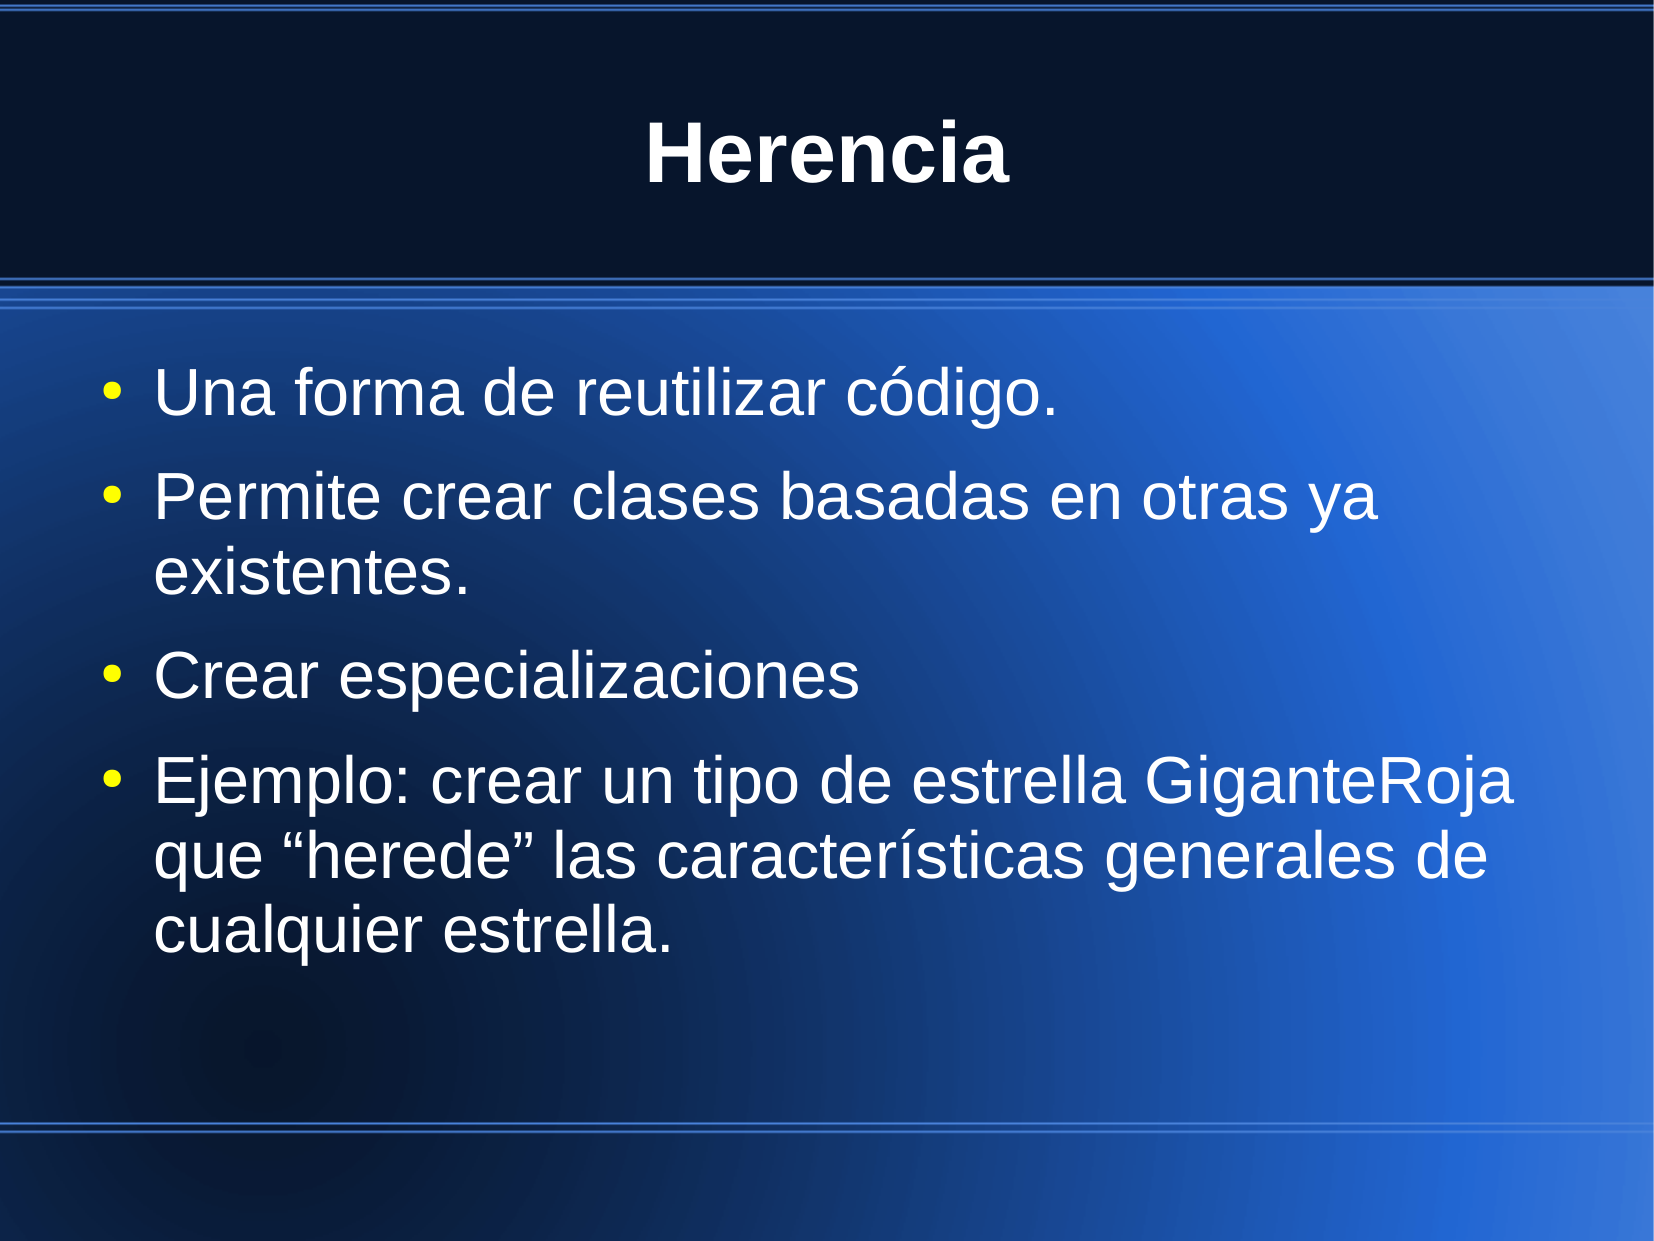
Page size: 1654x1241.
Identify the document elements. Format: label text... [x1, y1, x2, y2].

list Una forma de reutilizar código. Permite crear clases basadas en otras ya existentes. Crear especializaciones Ejemplo: crear un tipo de estrella GiganteRoja que “herede” las características generales de cualquier estrella. [82, 355, 1571, 1075]
title Herencia [82, 49, 1571, 257]
picture [0, 0, 1654, 1241]
